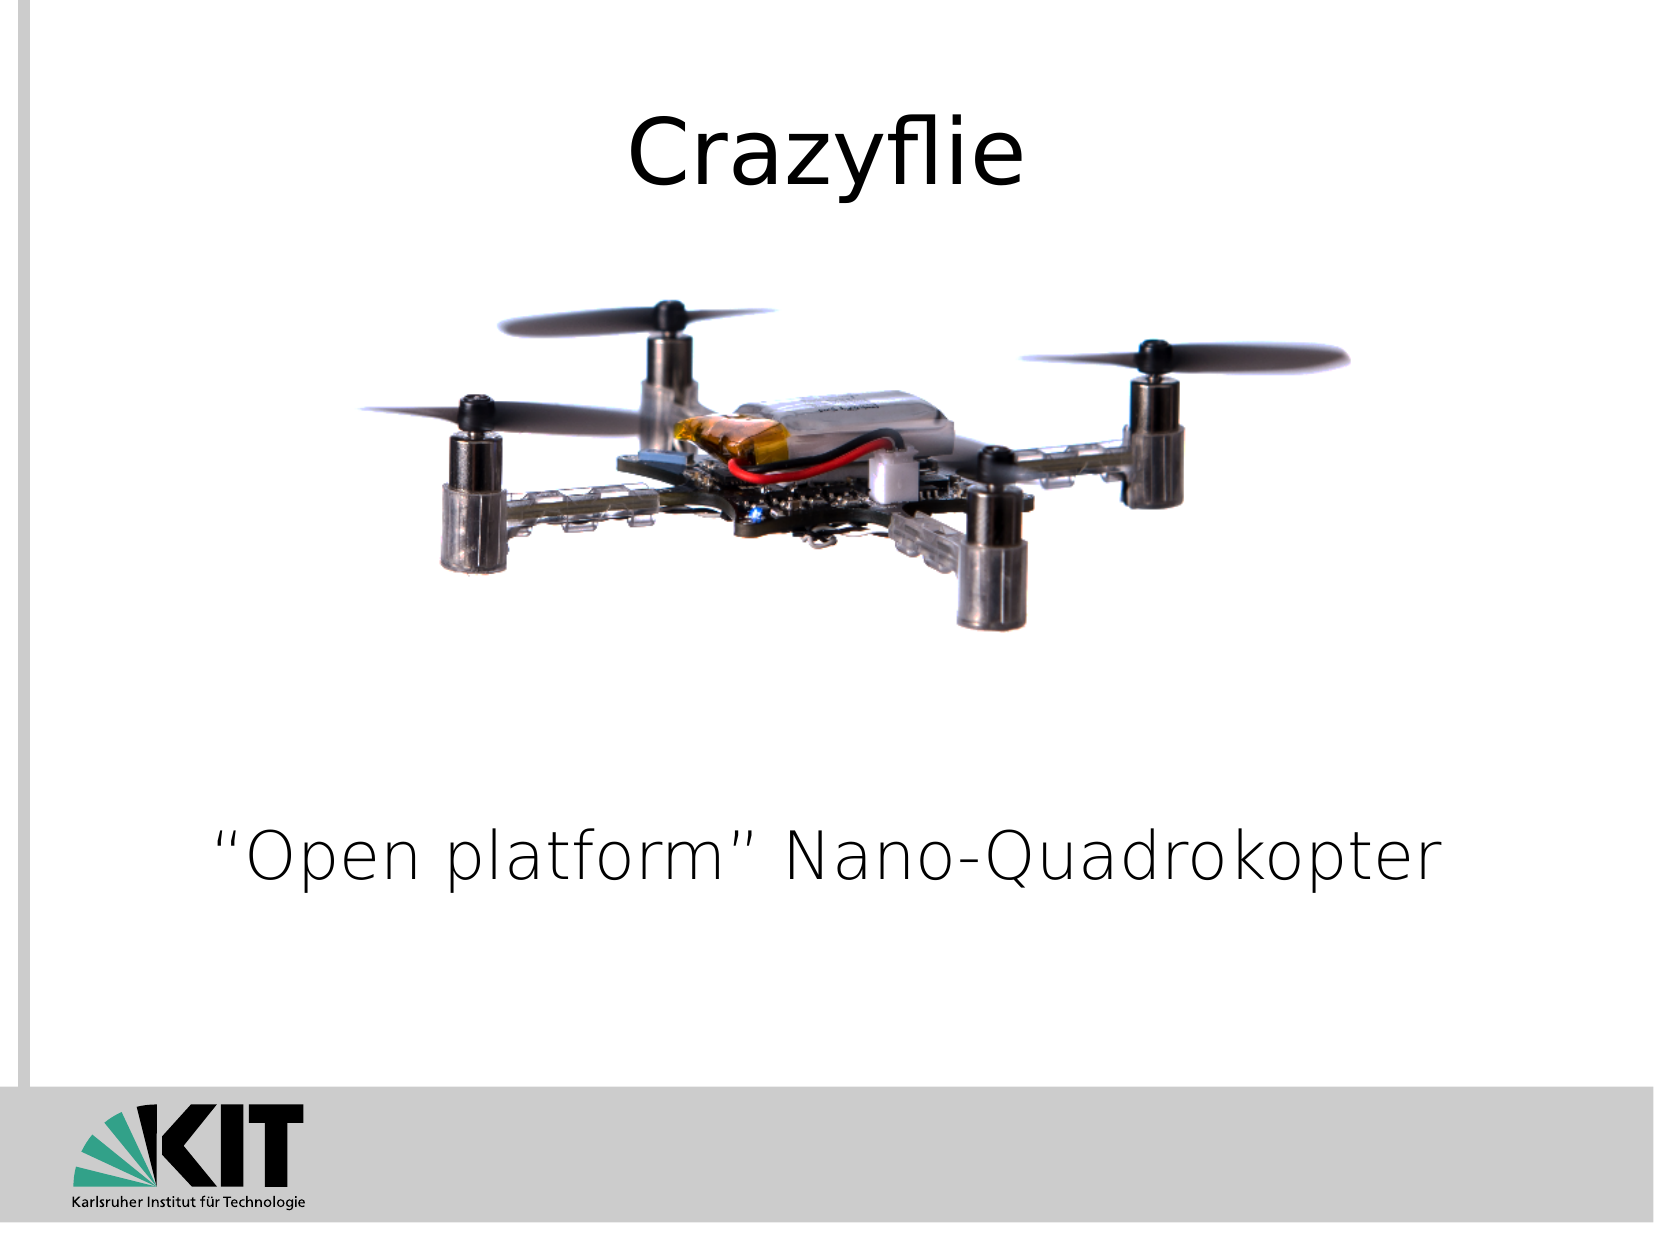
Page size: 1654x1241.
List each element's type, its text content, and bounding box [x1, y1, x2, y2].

text_box “Open platform” Nano-Quadrokopter [82, 496, 1571, 1217]
text_box [0, 1086, 1654, 1223]
picture [188, 274, 1433, 496]
picture [70, 1098, 82, 1217]
title Crazyflie [82, 49, 1571, 257]
